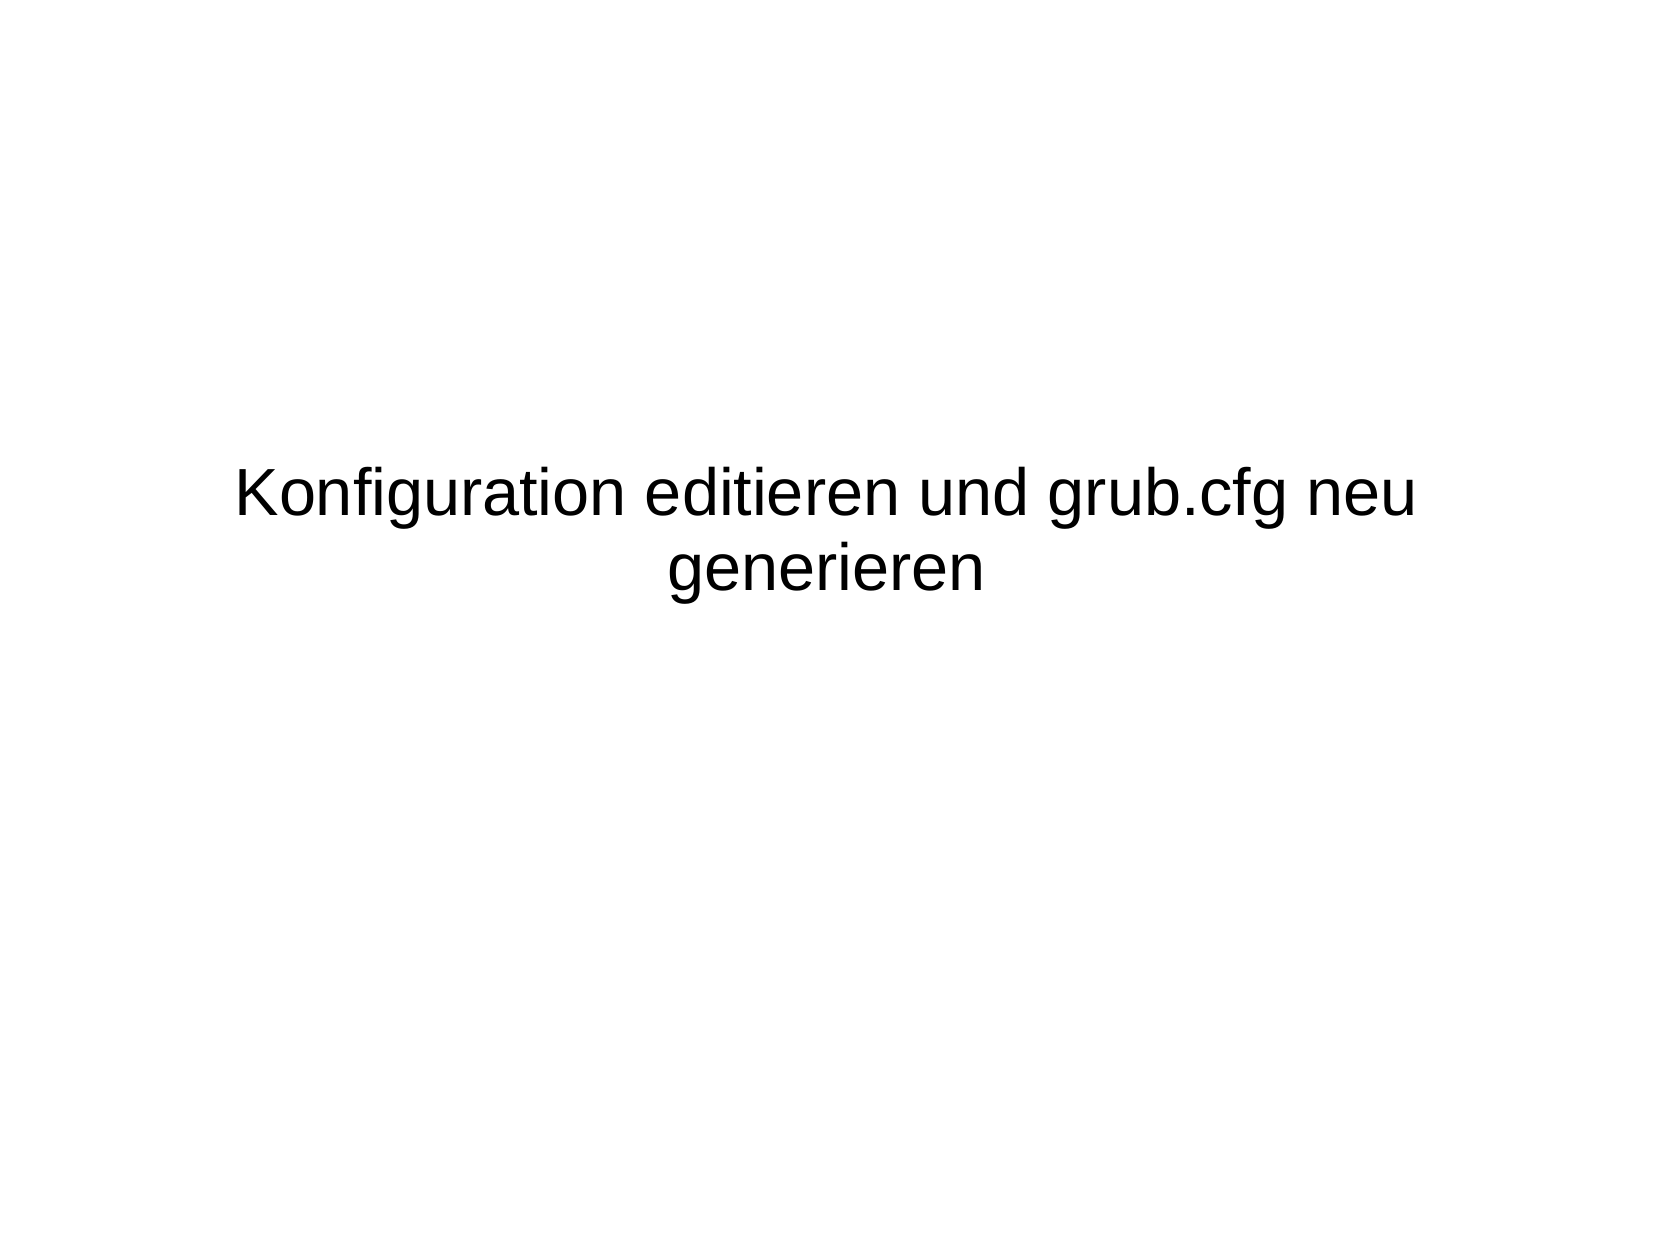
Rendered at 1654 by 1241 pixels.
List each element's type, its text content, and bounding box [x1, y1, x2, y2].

subtitle Konfiguration editieren und grub.cfg neu generieren [82, 49, 1571, 1010]
